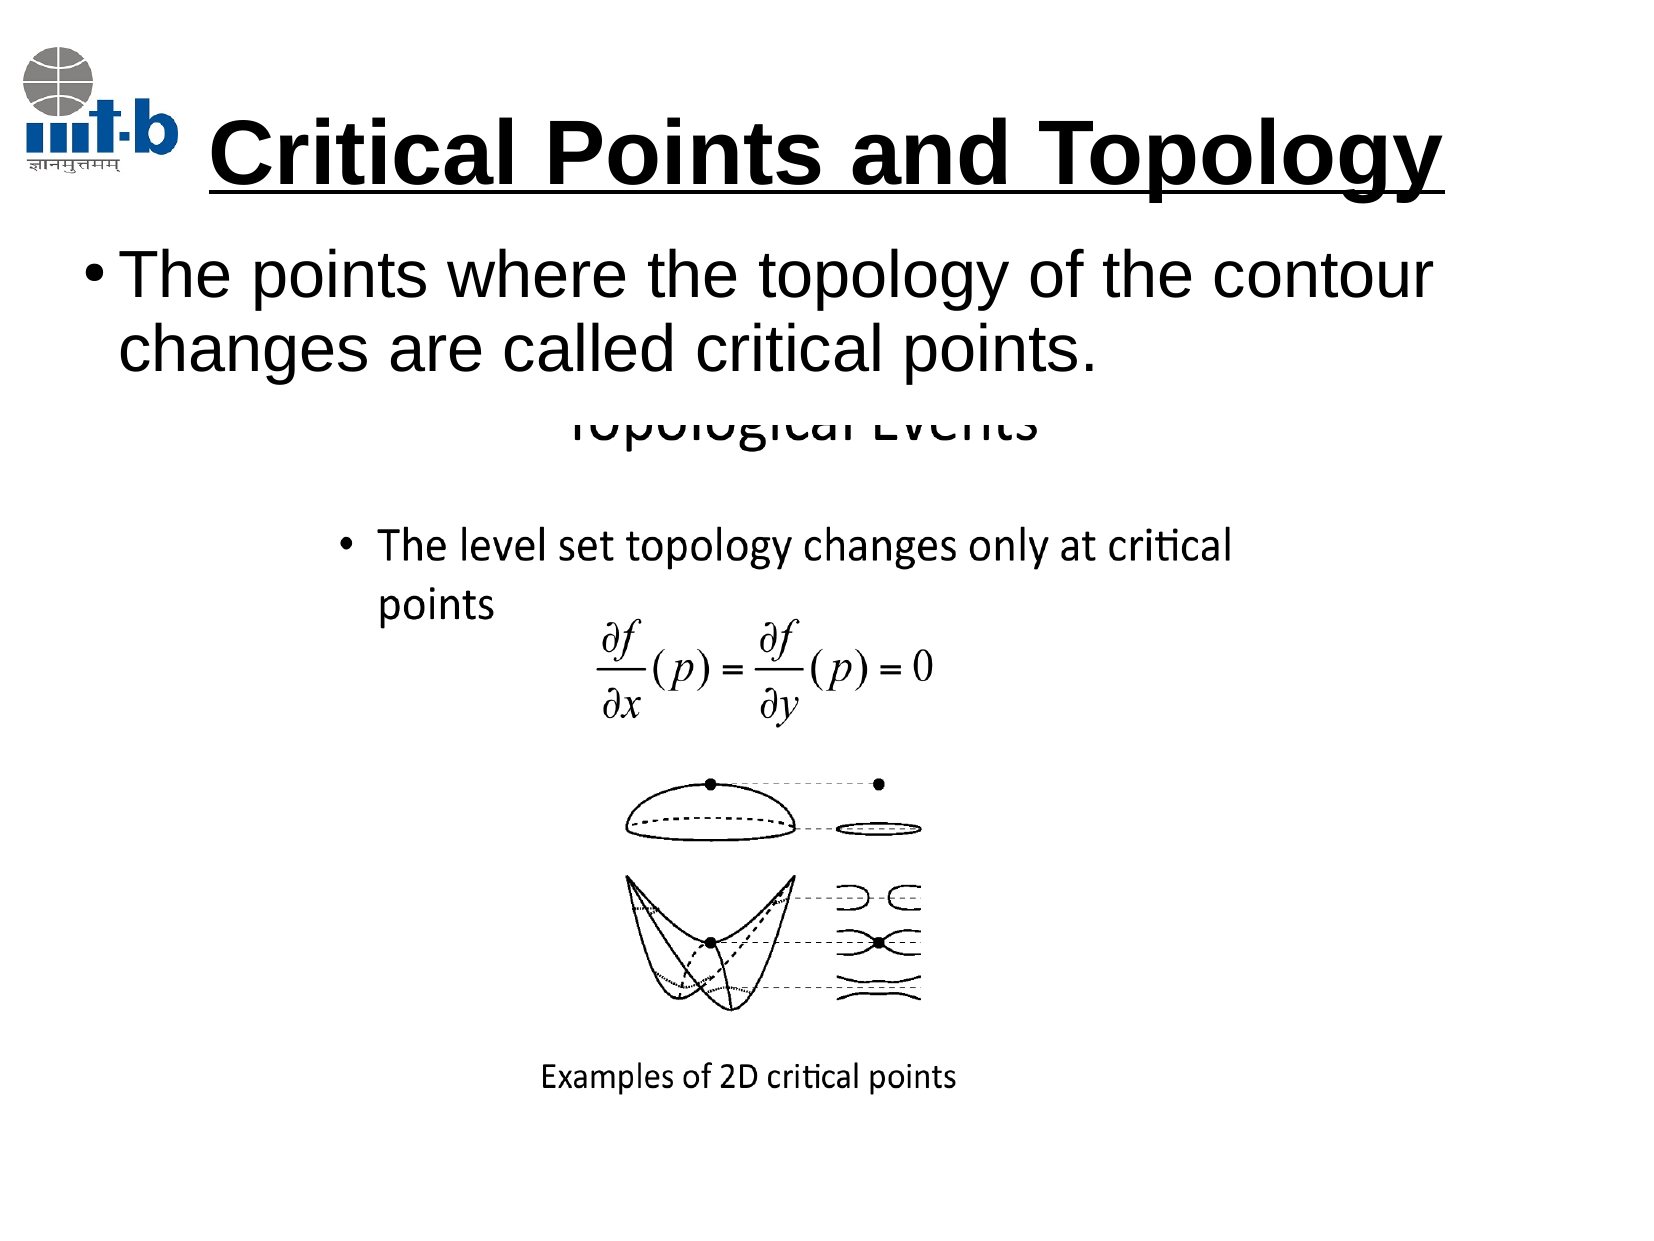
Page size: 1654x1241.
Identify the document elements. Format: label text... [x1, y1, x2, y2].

picture [23, 35, 178, 189]
picture [248, 425, 1312, 1119]
title Critical Points and Topology [82, 49, 1571, 236]
subtitle The points where the topology of the contour changes are called critical points. [82, 236, 1571, 1134]
